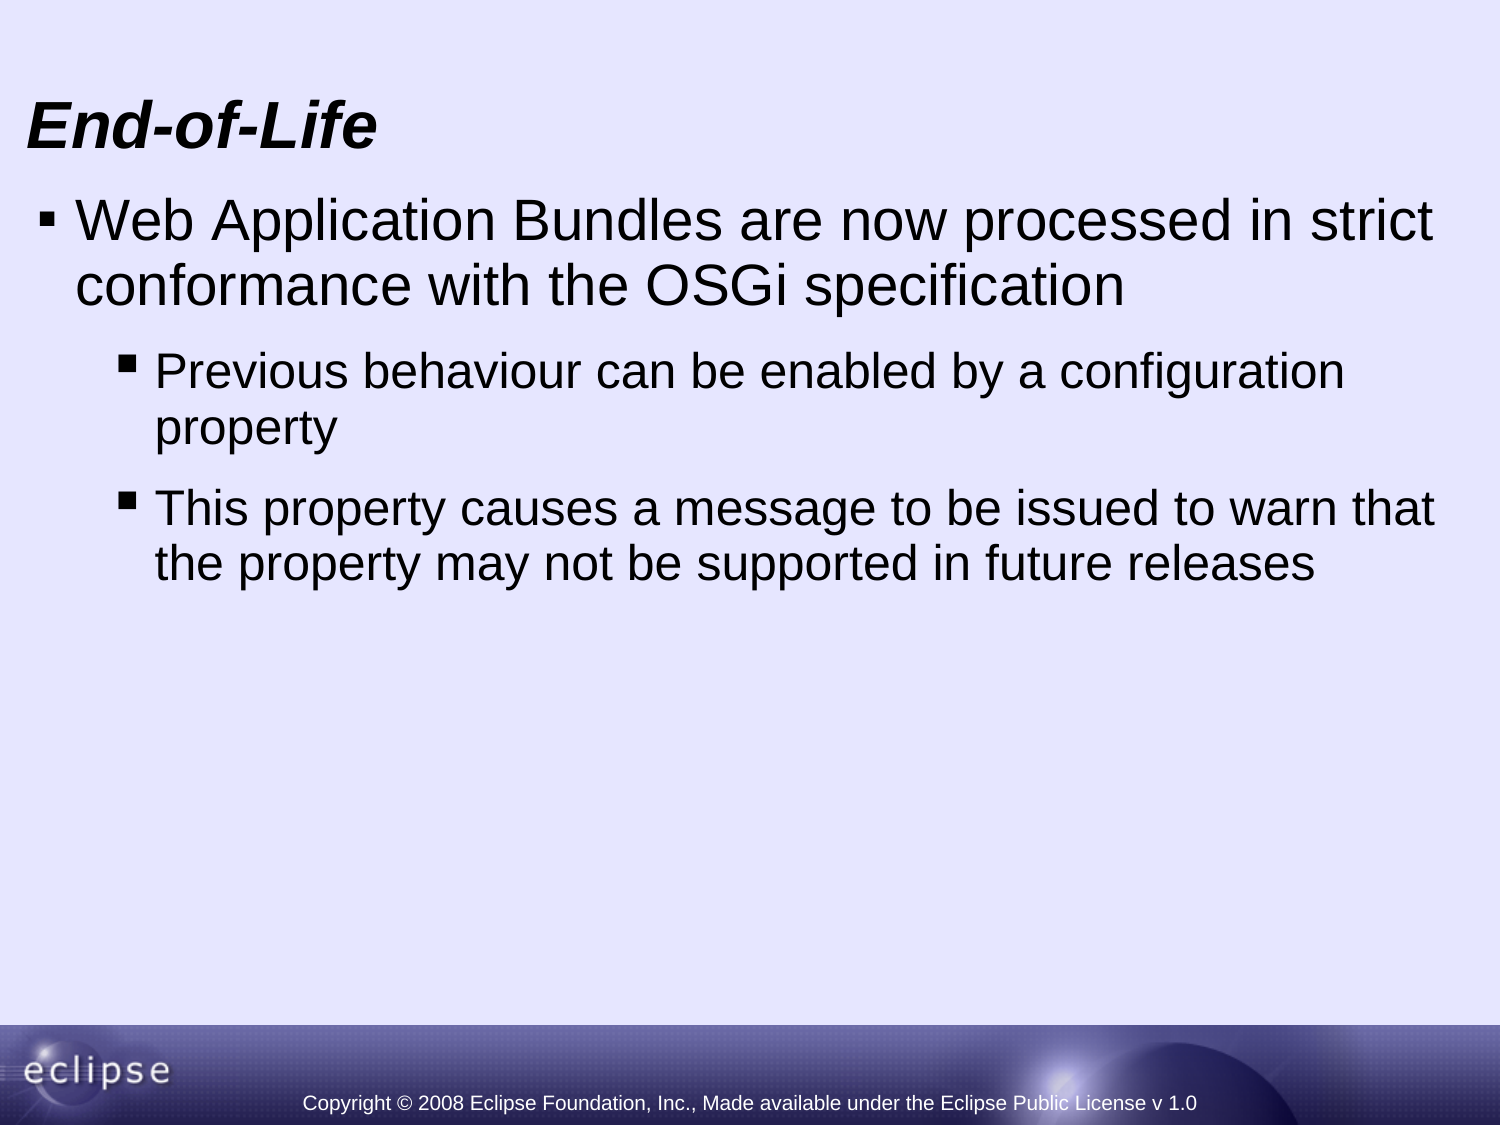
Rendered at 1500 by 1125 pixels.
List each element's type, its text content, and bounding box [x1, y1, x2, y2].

title End-of-Life [26, 84, 1474, 172]
list Web Application Bundles are now processed in strict conformance with the OSGi specification Previous behaviour can be enabled by a configuration property This property causes a message to be issued to warn that the property may not be supported in future releases [37, 187, 1463, 1021]
picture [0, 1025, 1500, 1125]
